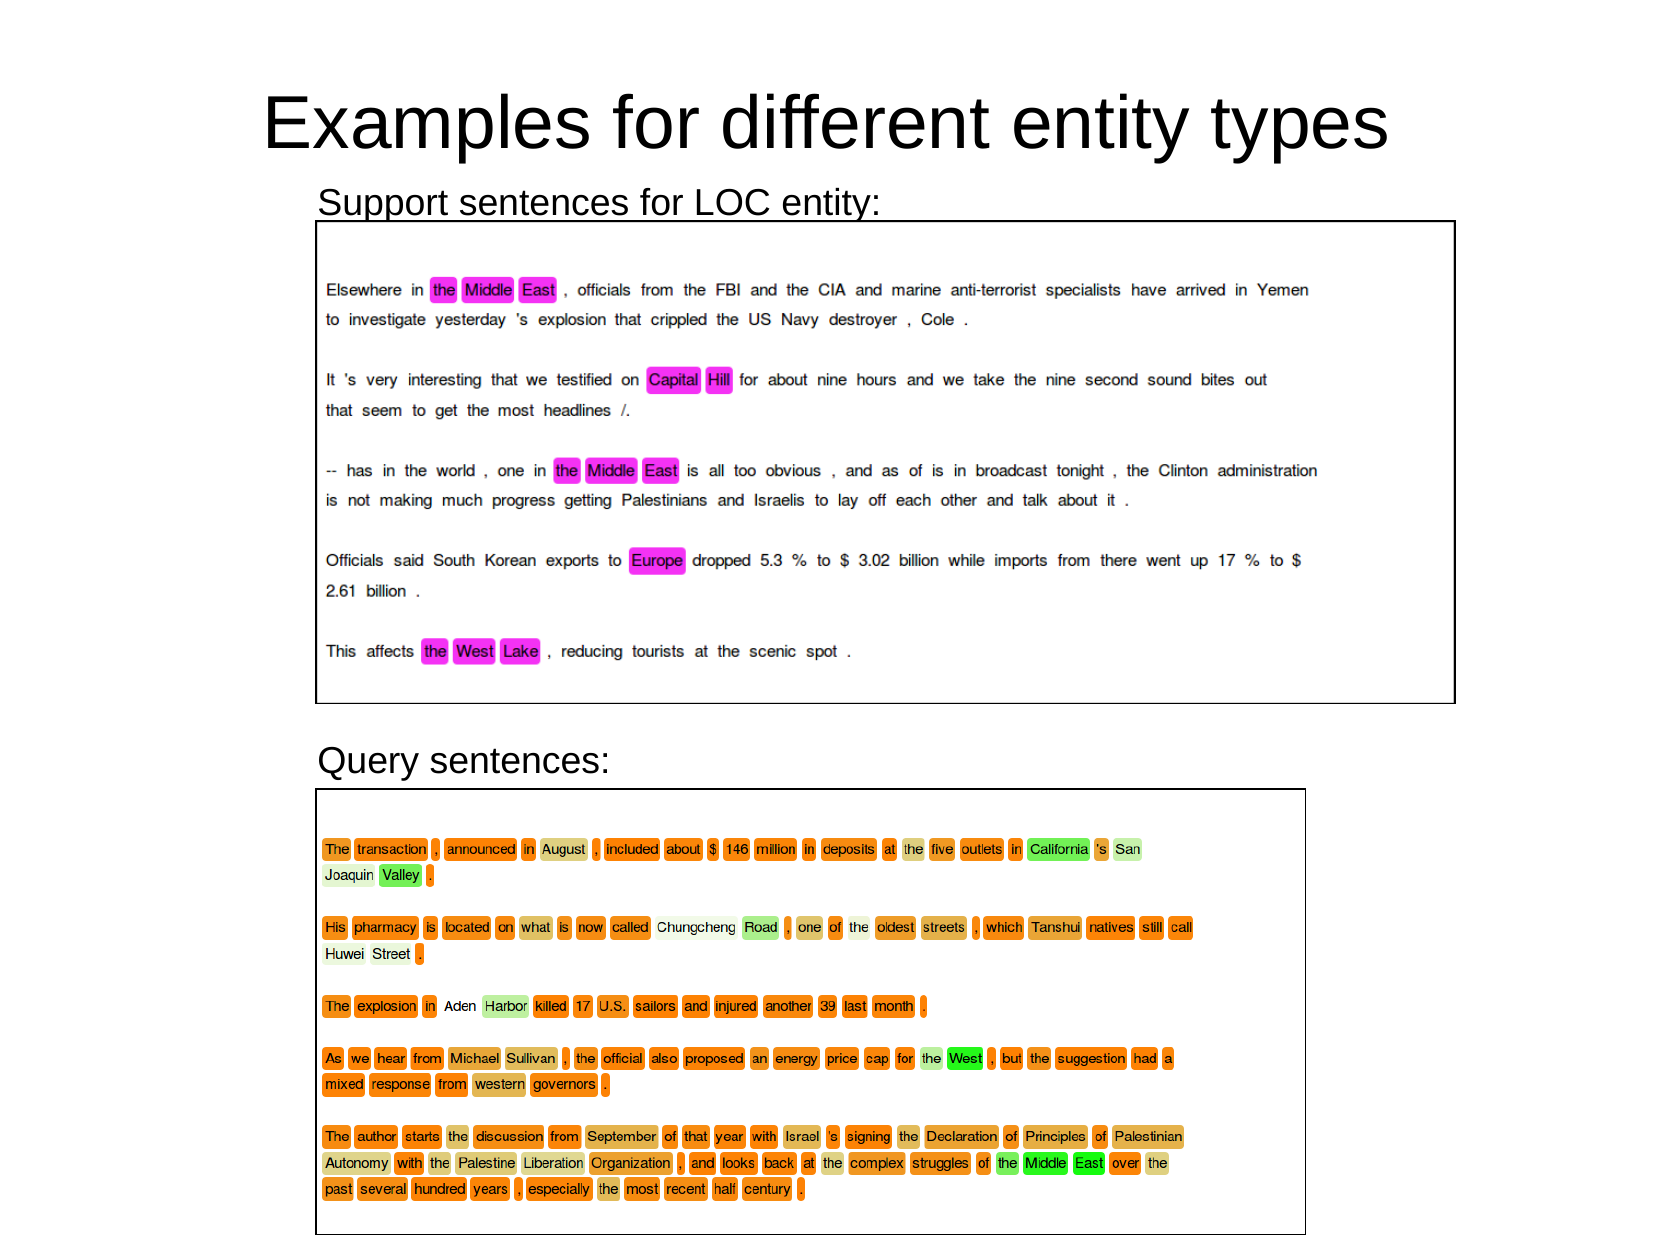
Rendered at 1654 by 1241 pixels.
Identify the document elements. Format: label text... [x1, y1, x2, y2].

text_box Query sentences: [302, 731, 1128, 789]
title Examples for different entity types [82, 49, 1571, 196]
picture [315, 788, 1306, 1235]
text_box Support sentences for LOC entity: [302, 174, 1128, 231]
picture [315, 220, 1456, 704]
